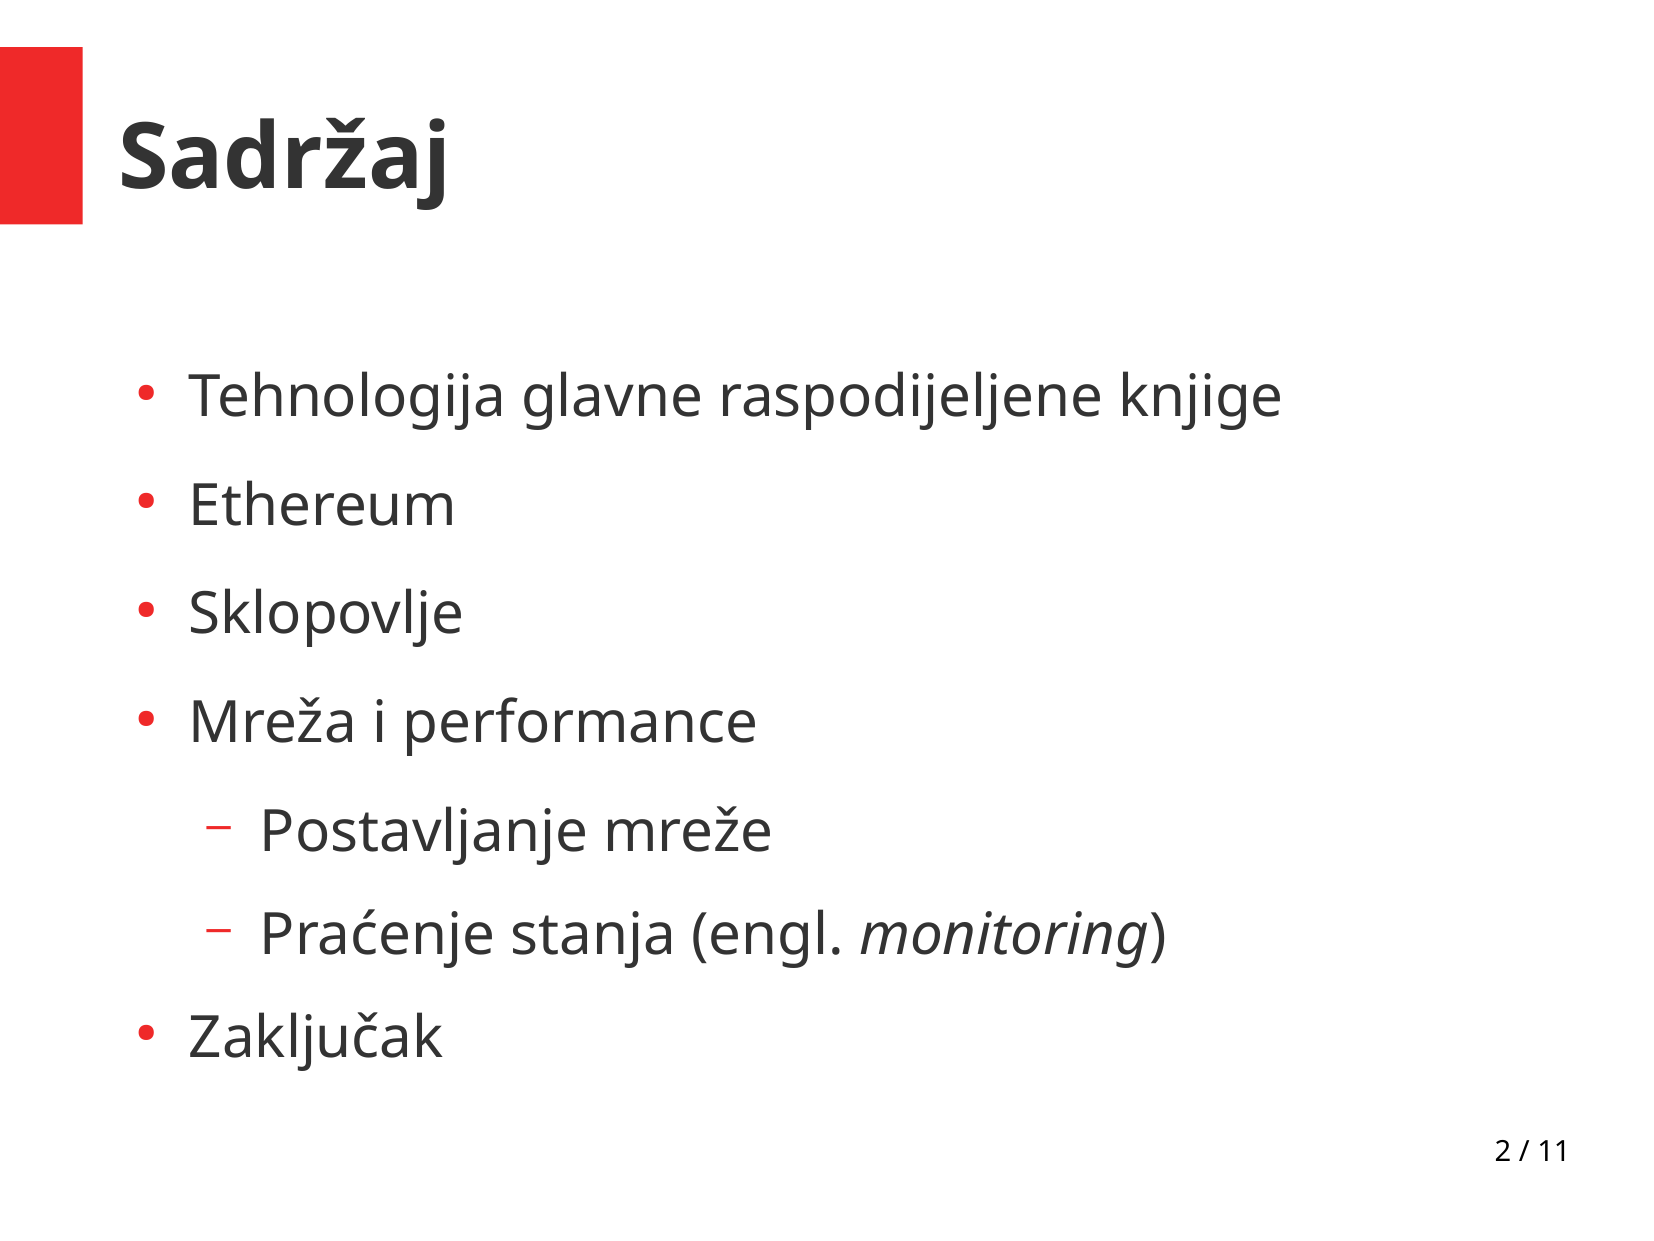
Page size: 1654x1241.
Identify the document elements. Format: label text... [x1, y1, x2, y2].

title Sadržaj [118, 49, 1571, 257]
list Tehnologija glavne raspodijeljene knjige Ethereum Sklopovlje Mreža i performance Postavljanje mreže Praćenje stanja (engl. monitoring) Zaključak [118, 354, 1536, 1074]
